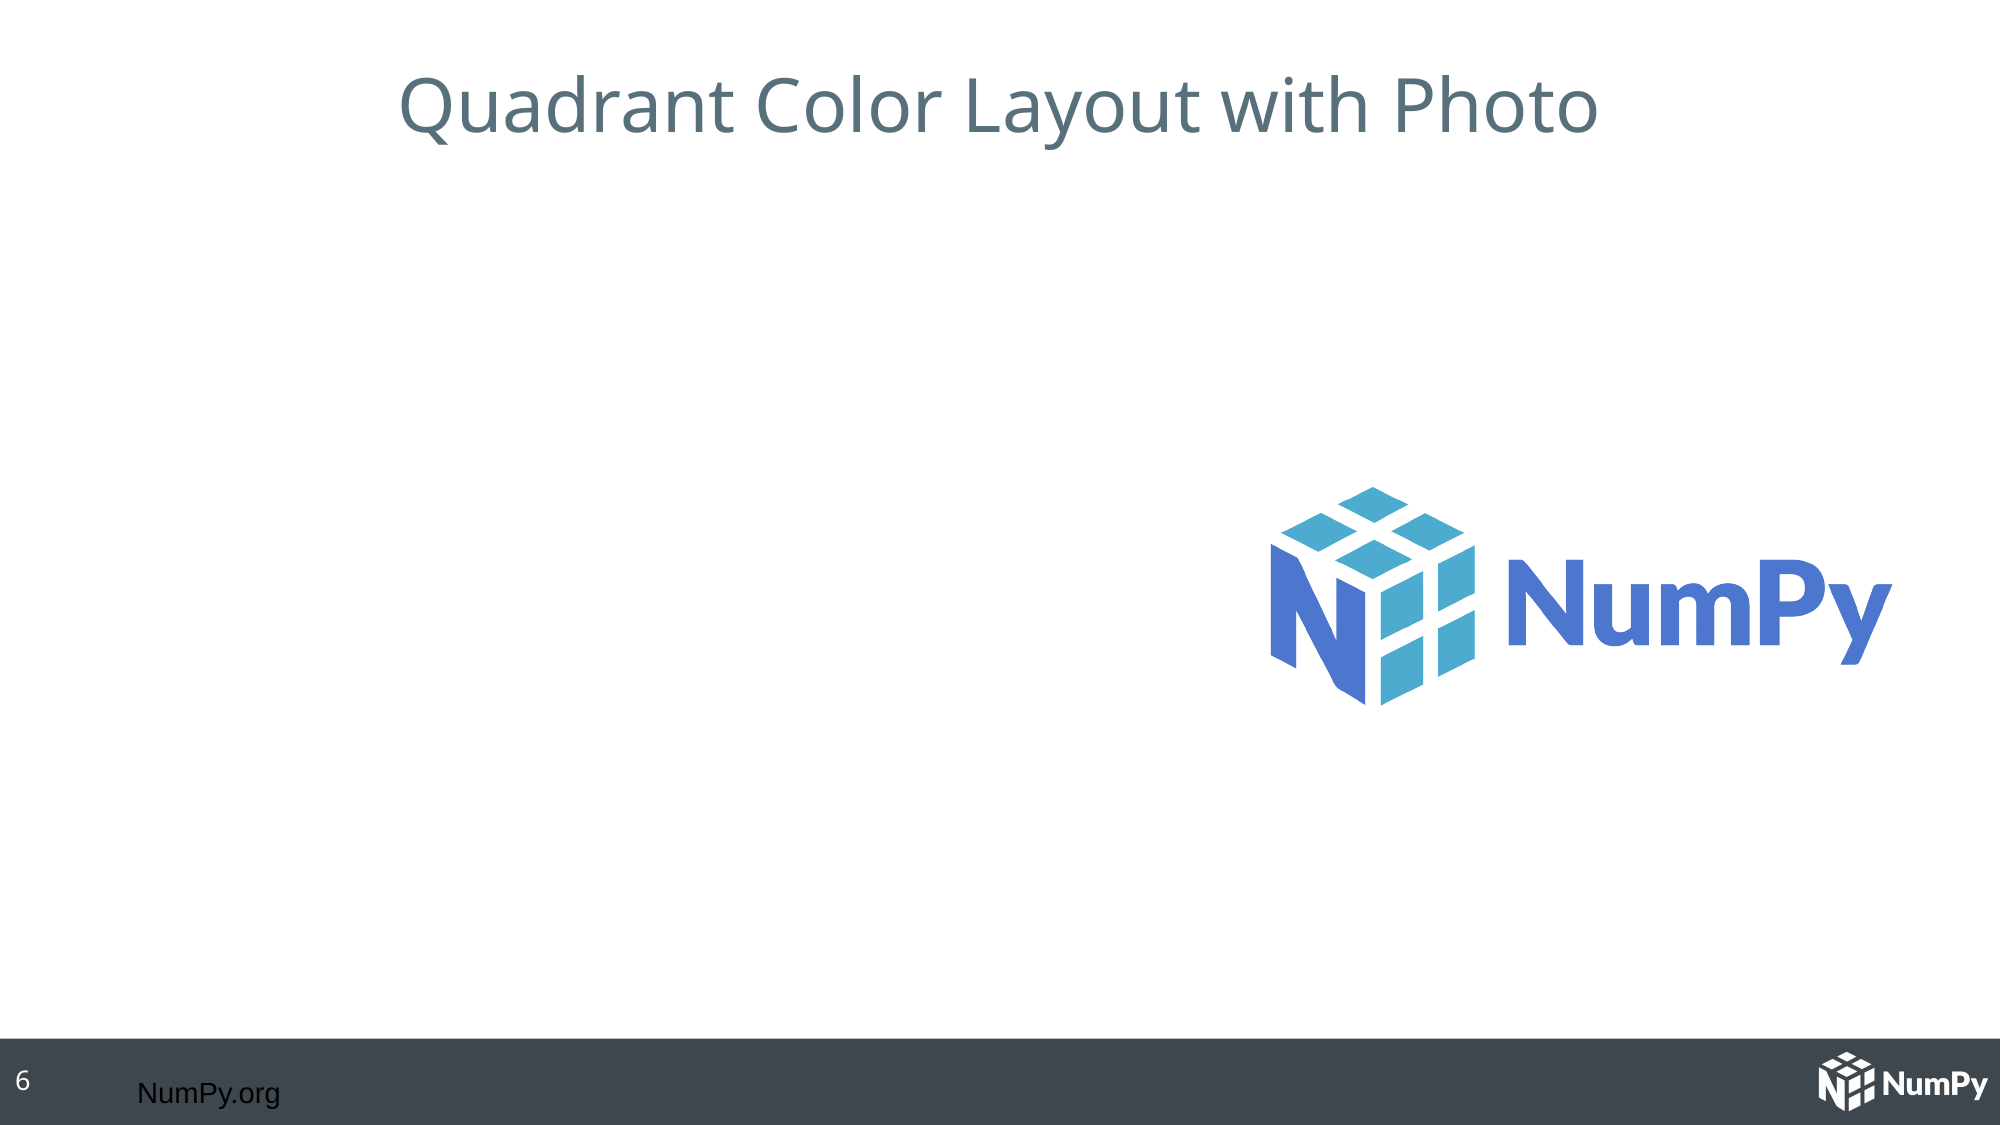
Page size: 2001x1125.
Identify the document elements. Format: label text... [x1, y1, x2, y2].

title Quadrant Color Layout with Photo [0, 0, 2000, 218]
picture [1227, 455, 1936, 737]
footer NumPy.org [122, 1058, 1055, 1125]
picture [1807, 1038, 2000, 1125]
slide_number <number> [0, 1038, 121, 1125]
